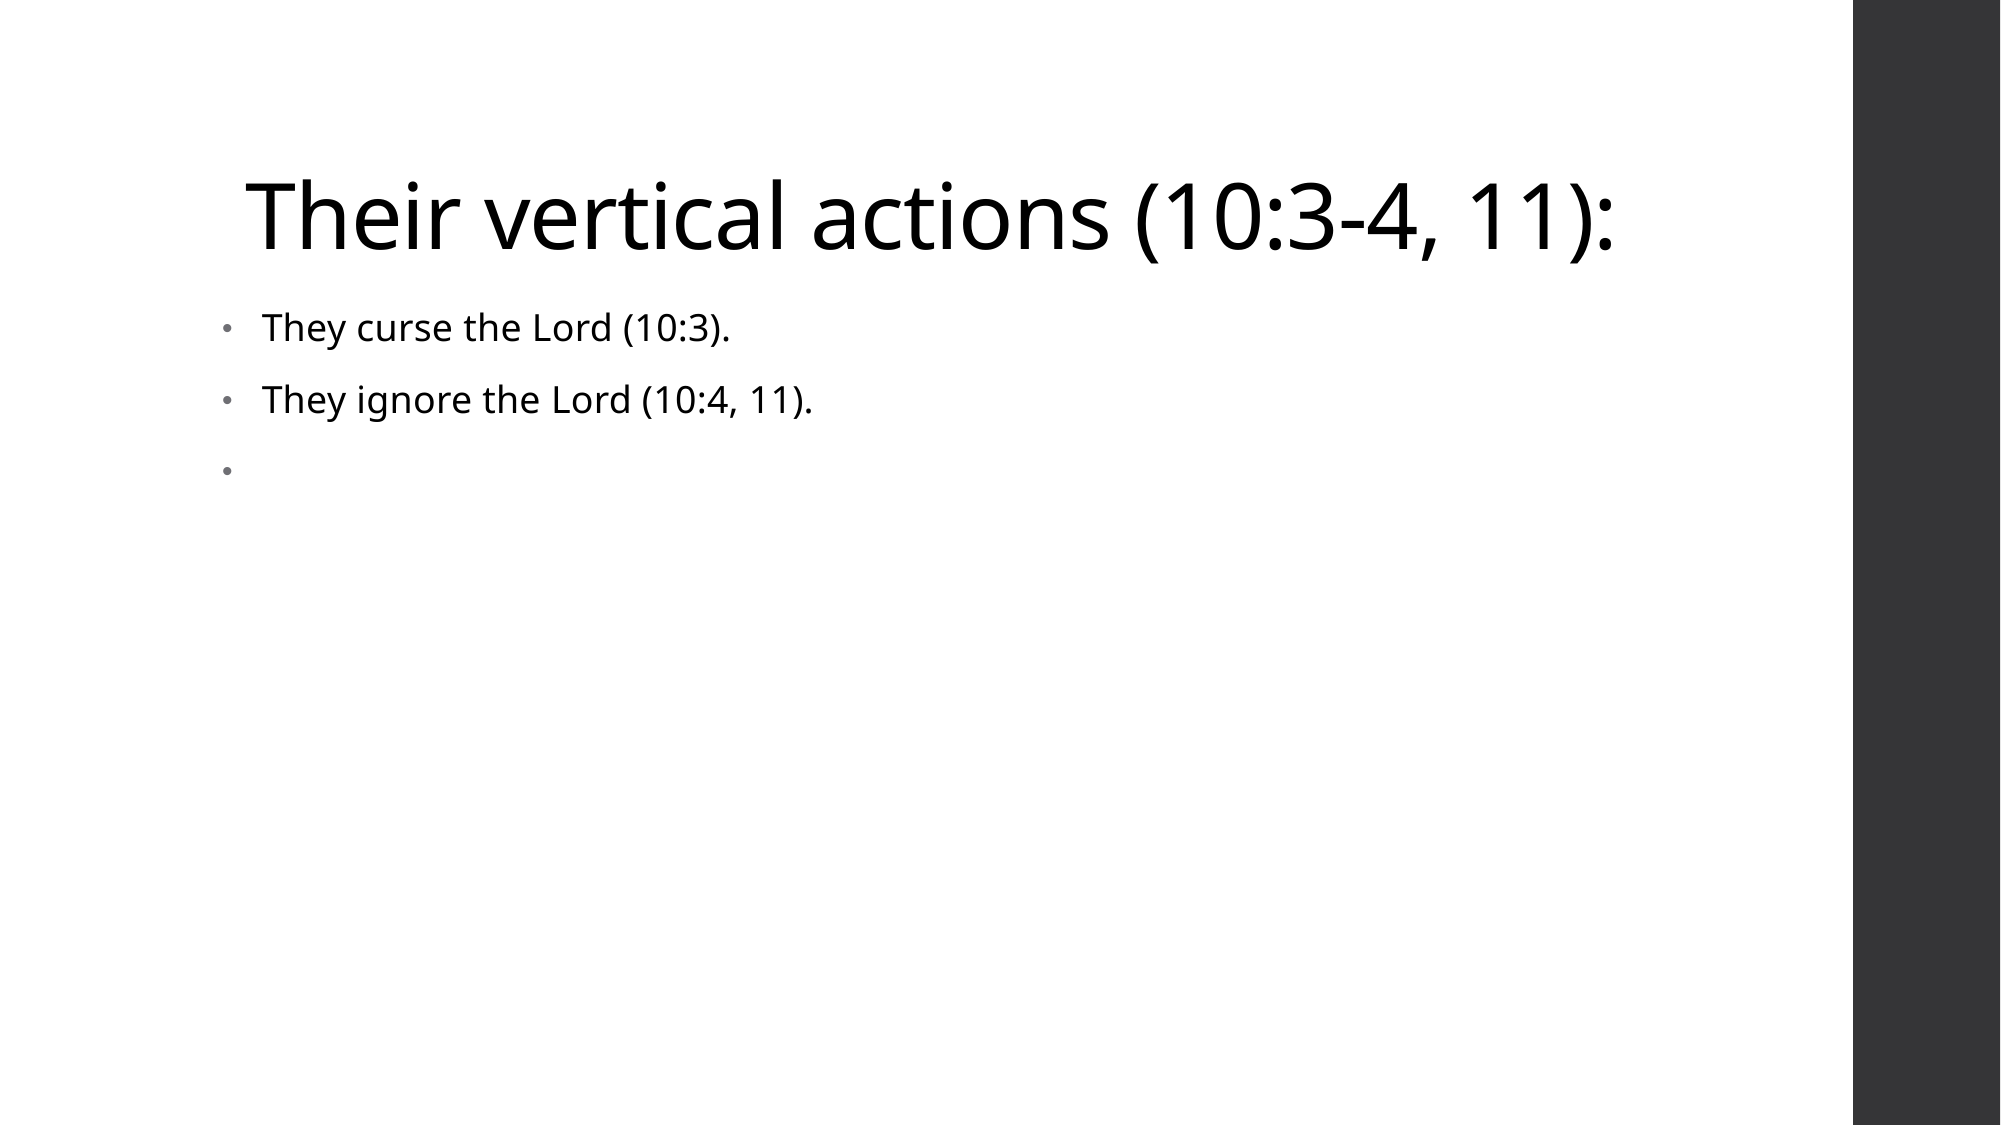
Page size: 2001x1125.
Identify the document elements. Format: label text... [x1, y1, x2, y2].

list They curse the Lord (10:3). They ignore the Lord (10:4, 11). [206, 299, 1617, 1014]
title Their vertical actions (10:3-4, 11): [206, 60, 1797, 278]
